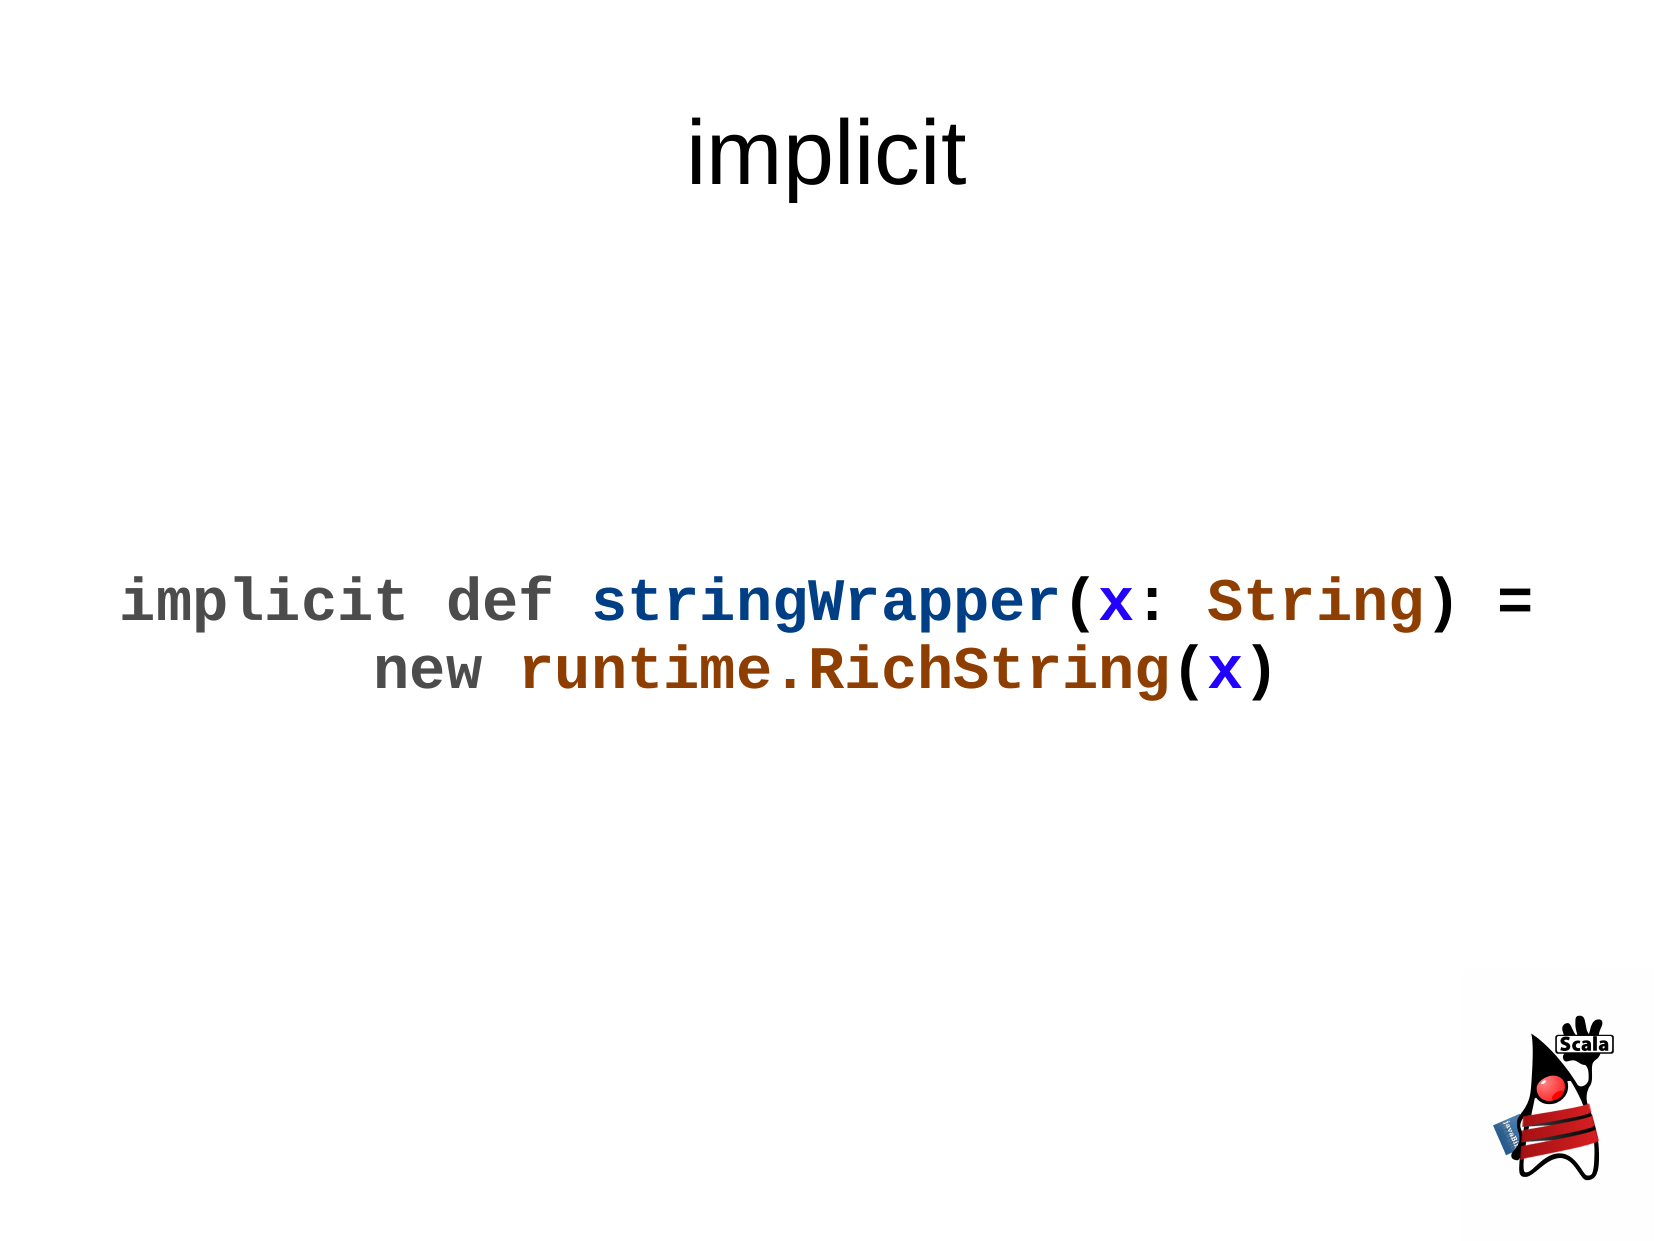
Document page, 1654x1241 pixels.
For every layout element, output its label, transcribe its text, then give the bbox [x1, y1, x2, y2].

title implicit [82, 56, 1571, 250]
picture [1462, 969, 1654, 1241]
text_box implicit def stringWrapper(x: String) = new runtime.RichString(x) [0, 562, 1654, 715]
